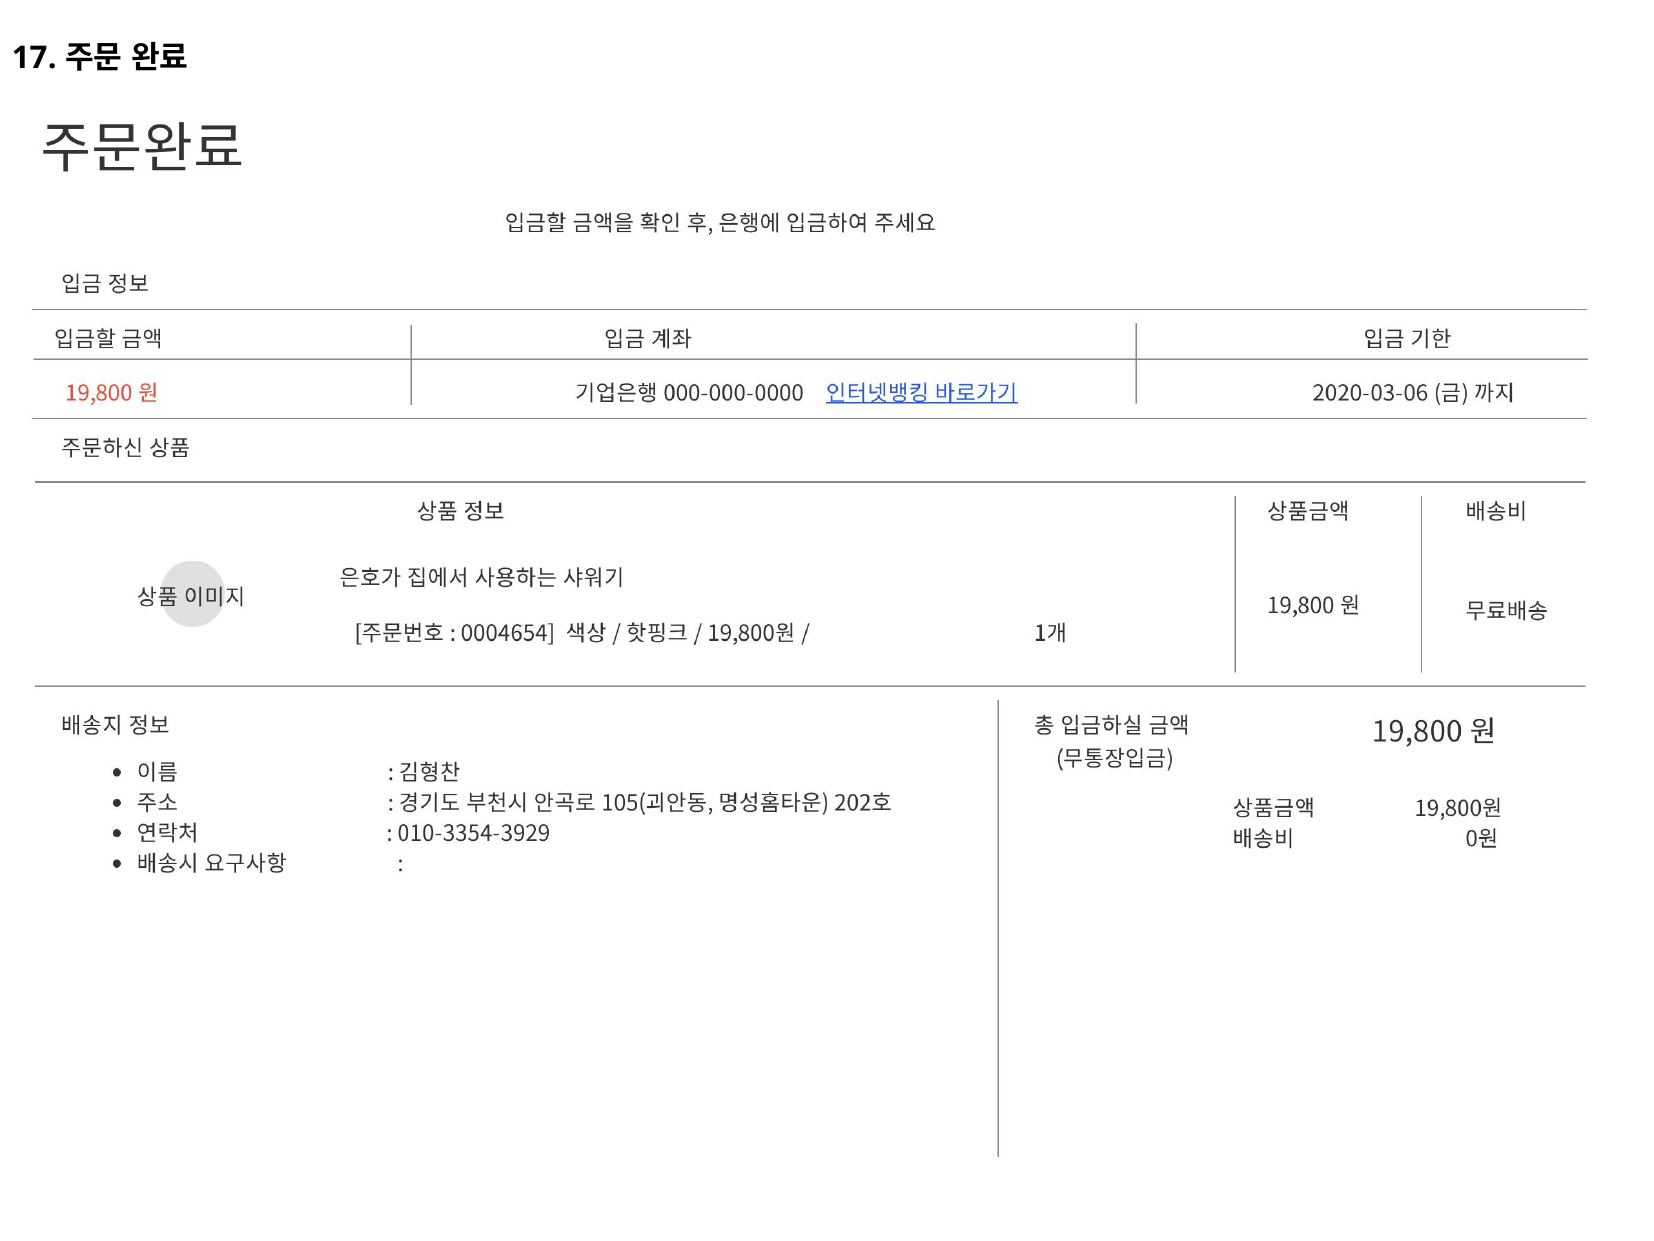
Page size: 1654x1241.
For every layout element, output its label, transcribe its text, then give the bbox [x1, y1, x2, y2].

text_box 17. 주문 완료 [11, 11, 768, 99]
picture [0, 76, 1654, 1241]
